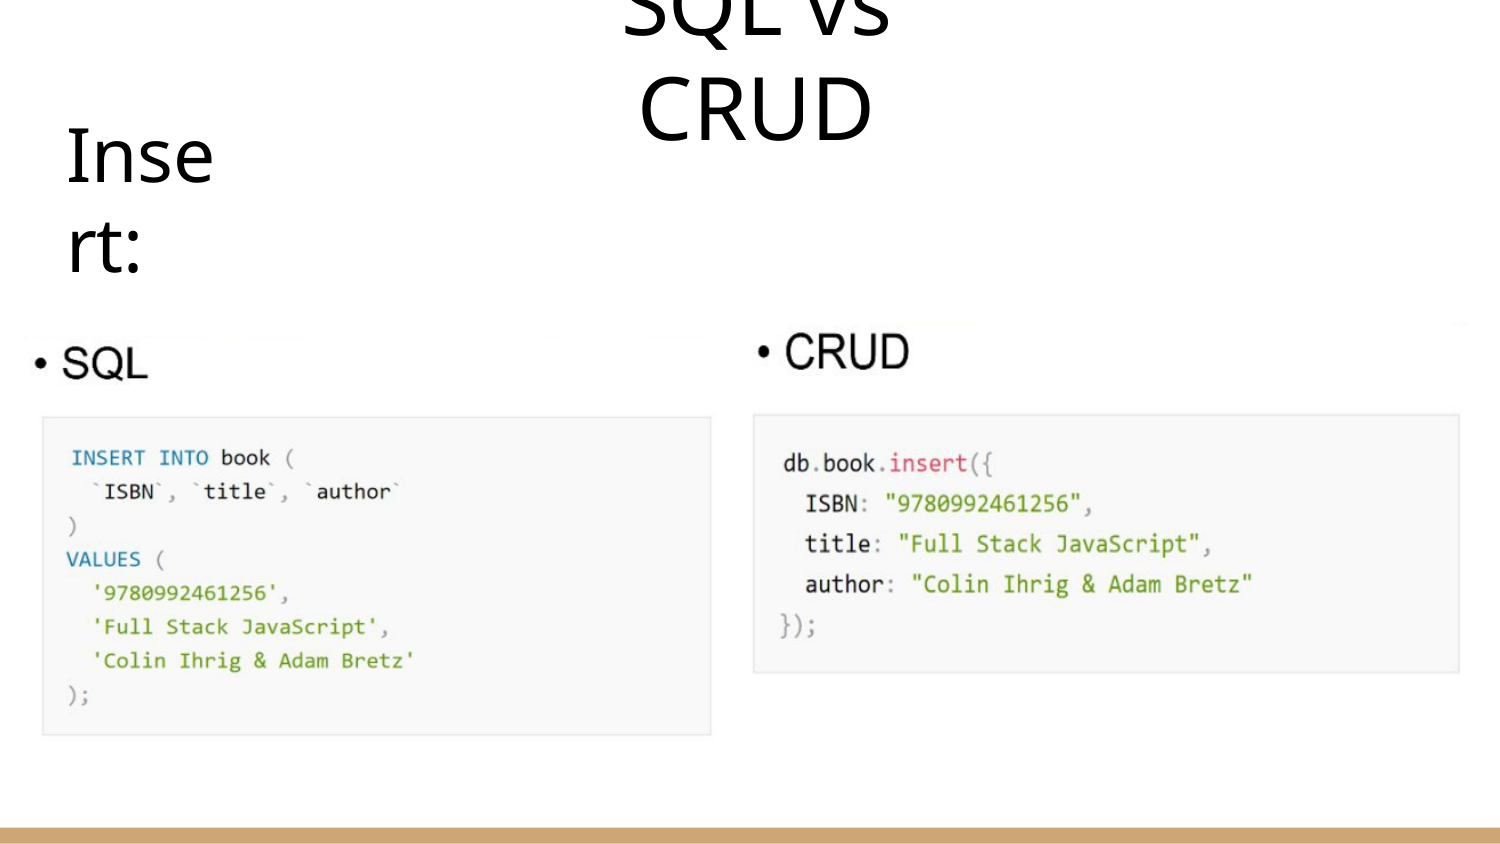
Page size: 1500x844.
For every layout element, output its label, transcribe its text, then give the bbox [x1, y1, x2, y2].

picture [23, 336, 717, 742]
picture [737, 321, 1469, 751]
title Insert: [51, 193, 241, 303]
title SQL vs CRUD [533, 37, 980, 174]
